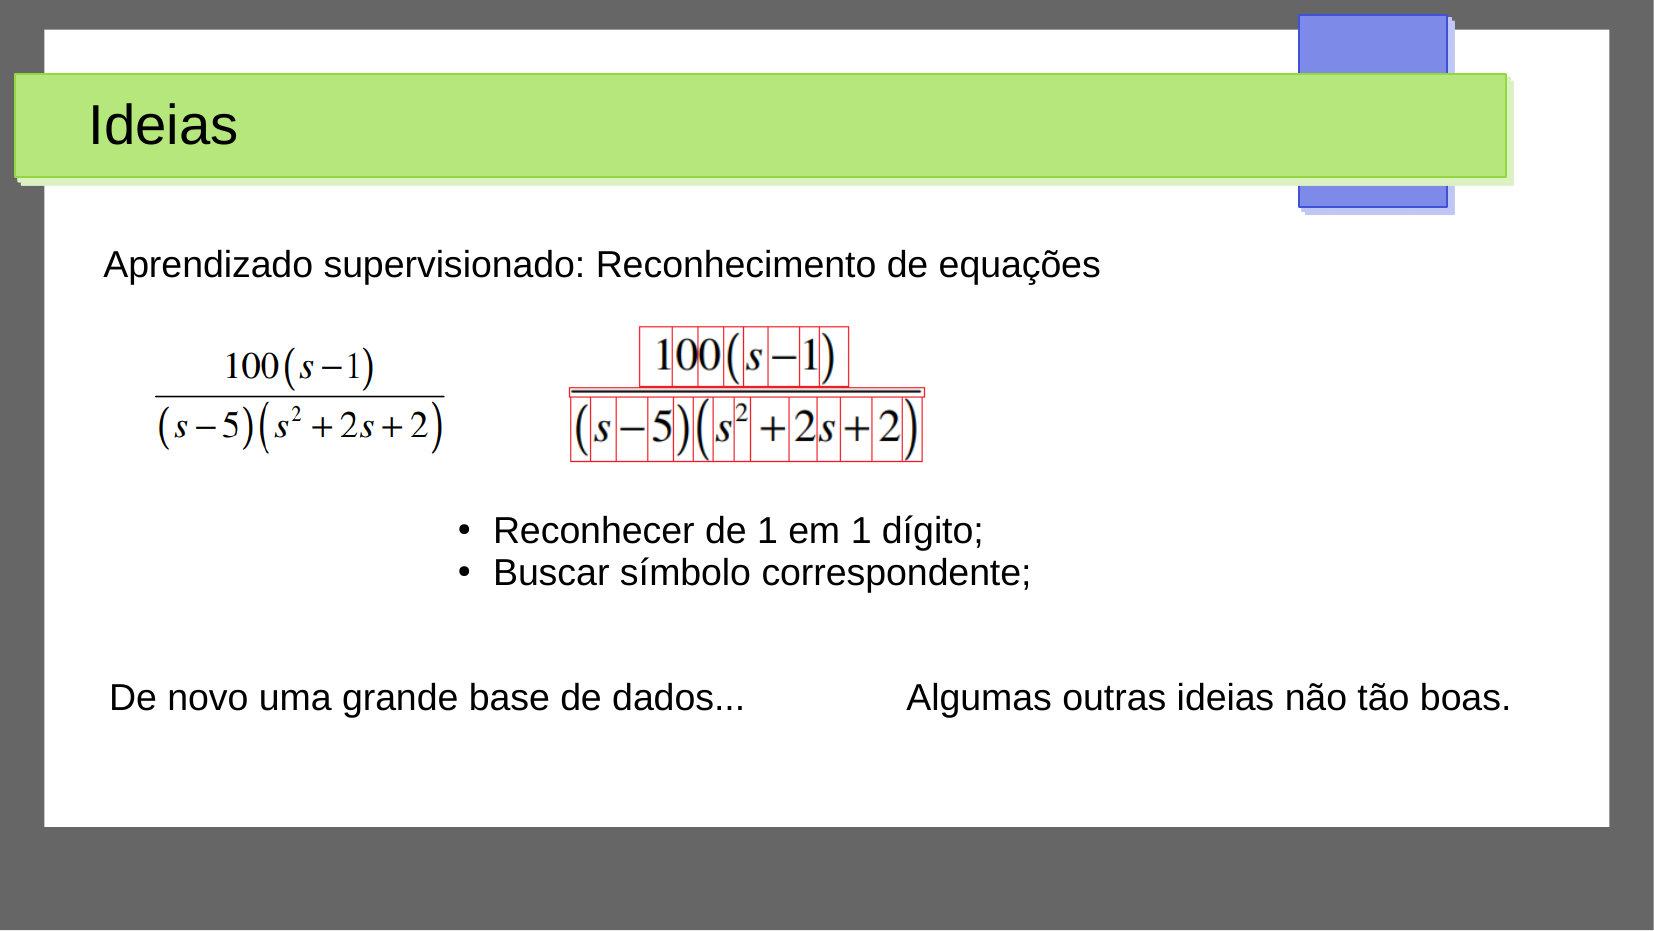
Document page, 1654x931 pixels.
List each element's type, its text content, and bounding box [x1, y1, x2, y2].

picture [527, 304, 945, 501]
title Ideias [88, 73, 1506, 178]
text_box De novo uma grande base de dados... [59, 668, 827, 768]
picture [118, 323, 473, 473]
text_box Aprendizado supervisionado: Reconhecimento de equações [88, 236, 1241, 294]
text_box Reconhecer de 1 em 1 dígito; Buscar símbolo correspondente; [442, 501, 1063, 601]
text_box Algumas outras ideias não tão boas. [856, 668, 1625, 768]
